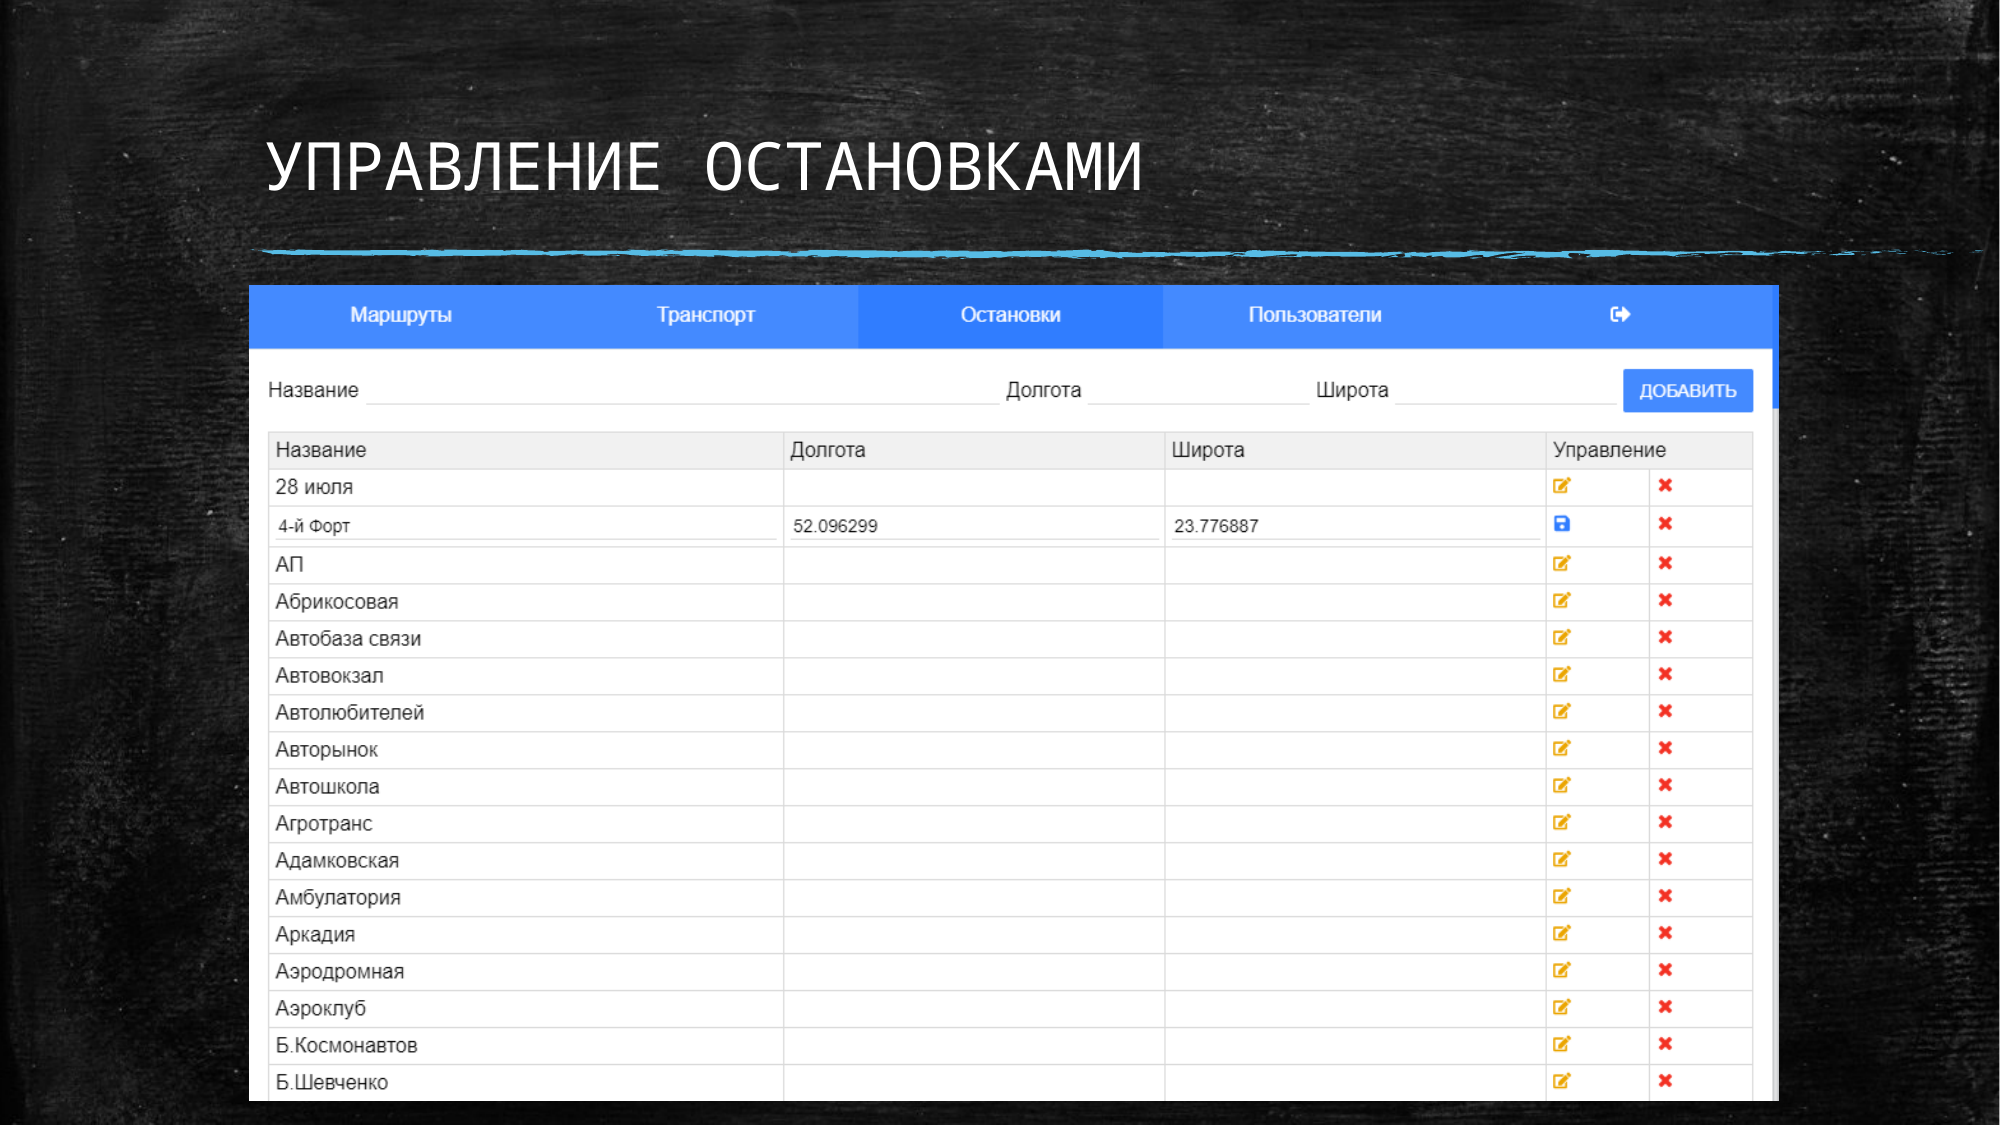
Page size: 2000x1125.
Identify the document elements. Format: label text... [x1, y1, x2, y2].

title УПРАВЛЕНИЕ ОСТАНОВКАМИ [249, 45, 1750, 213]
picture [249, 285, 1779, 1101]
